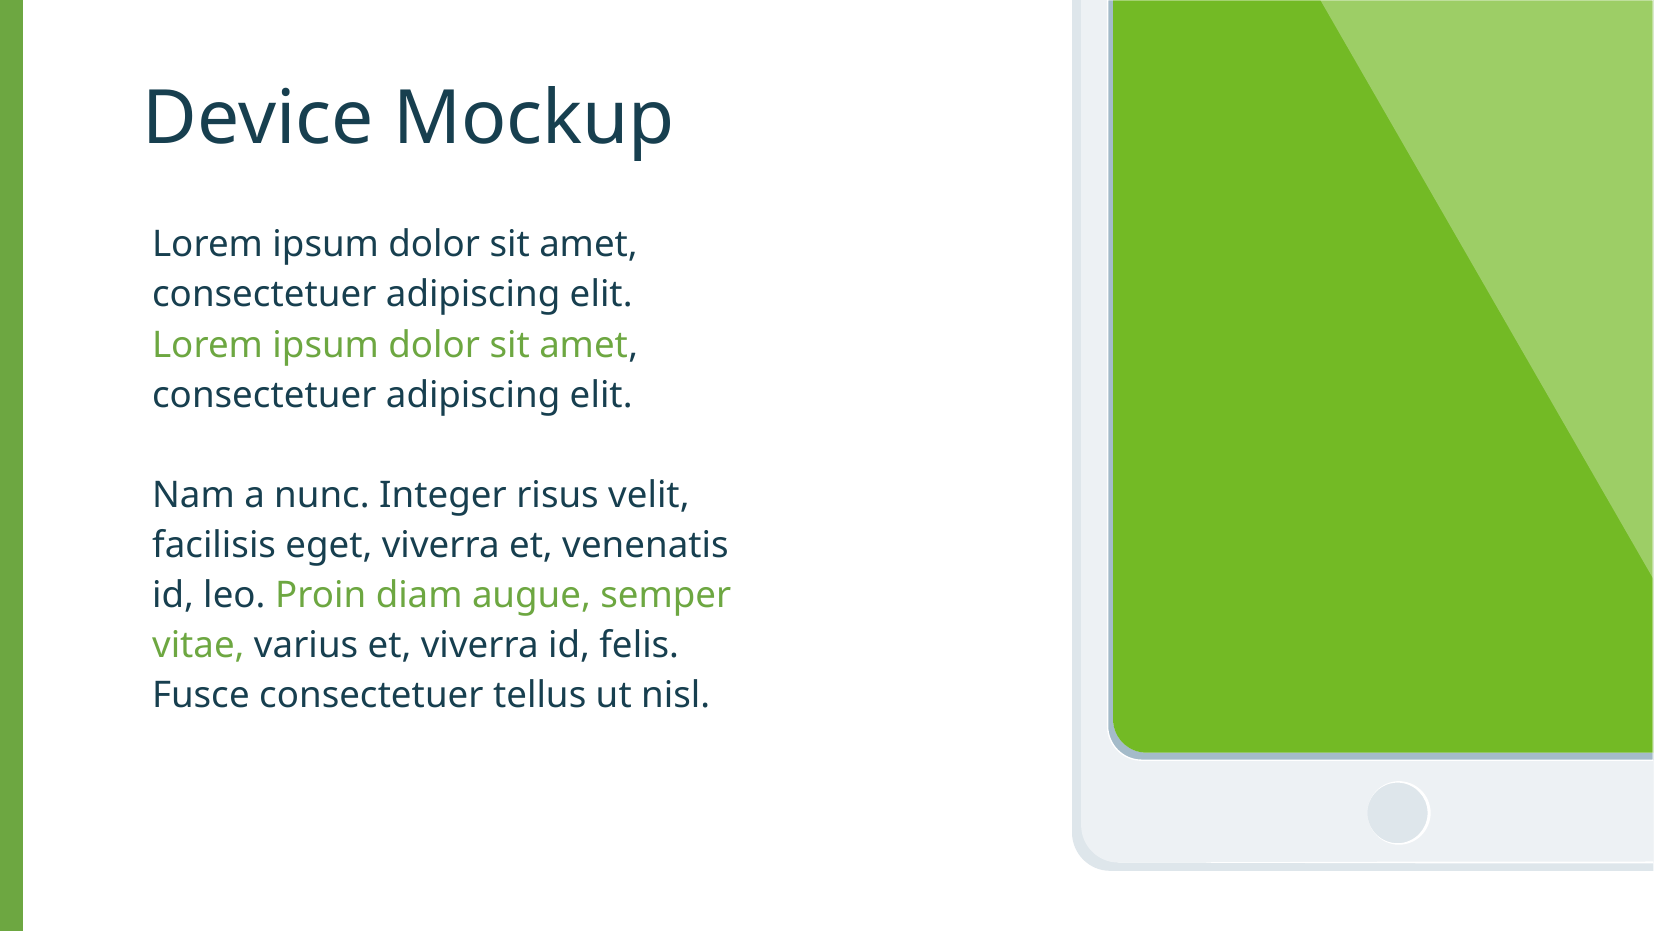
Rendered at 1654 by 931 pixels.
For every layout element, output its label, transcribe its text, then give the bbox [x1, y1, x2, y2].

title Device Mockup [82, 37, 736, 193]
text_box [1072, 0, 1654, 871]
list Lorem ipsum dolor sit amet, consectetuer adipiscing elit. Lorem ipsum dolor sit amet, consectetuer adipiscing elit. Nam a nunc. Integer risus velit, facilisis eget, viverra et, venenatis id, leo. Proin diam augue, semper vitae, varius et, viverra id, felis. Fusce consectetuer tellus ut nisl. [82, 217, 736, 736]
text_box [1109, 1, 1652, 759]
